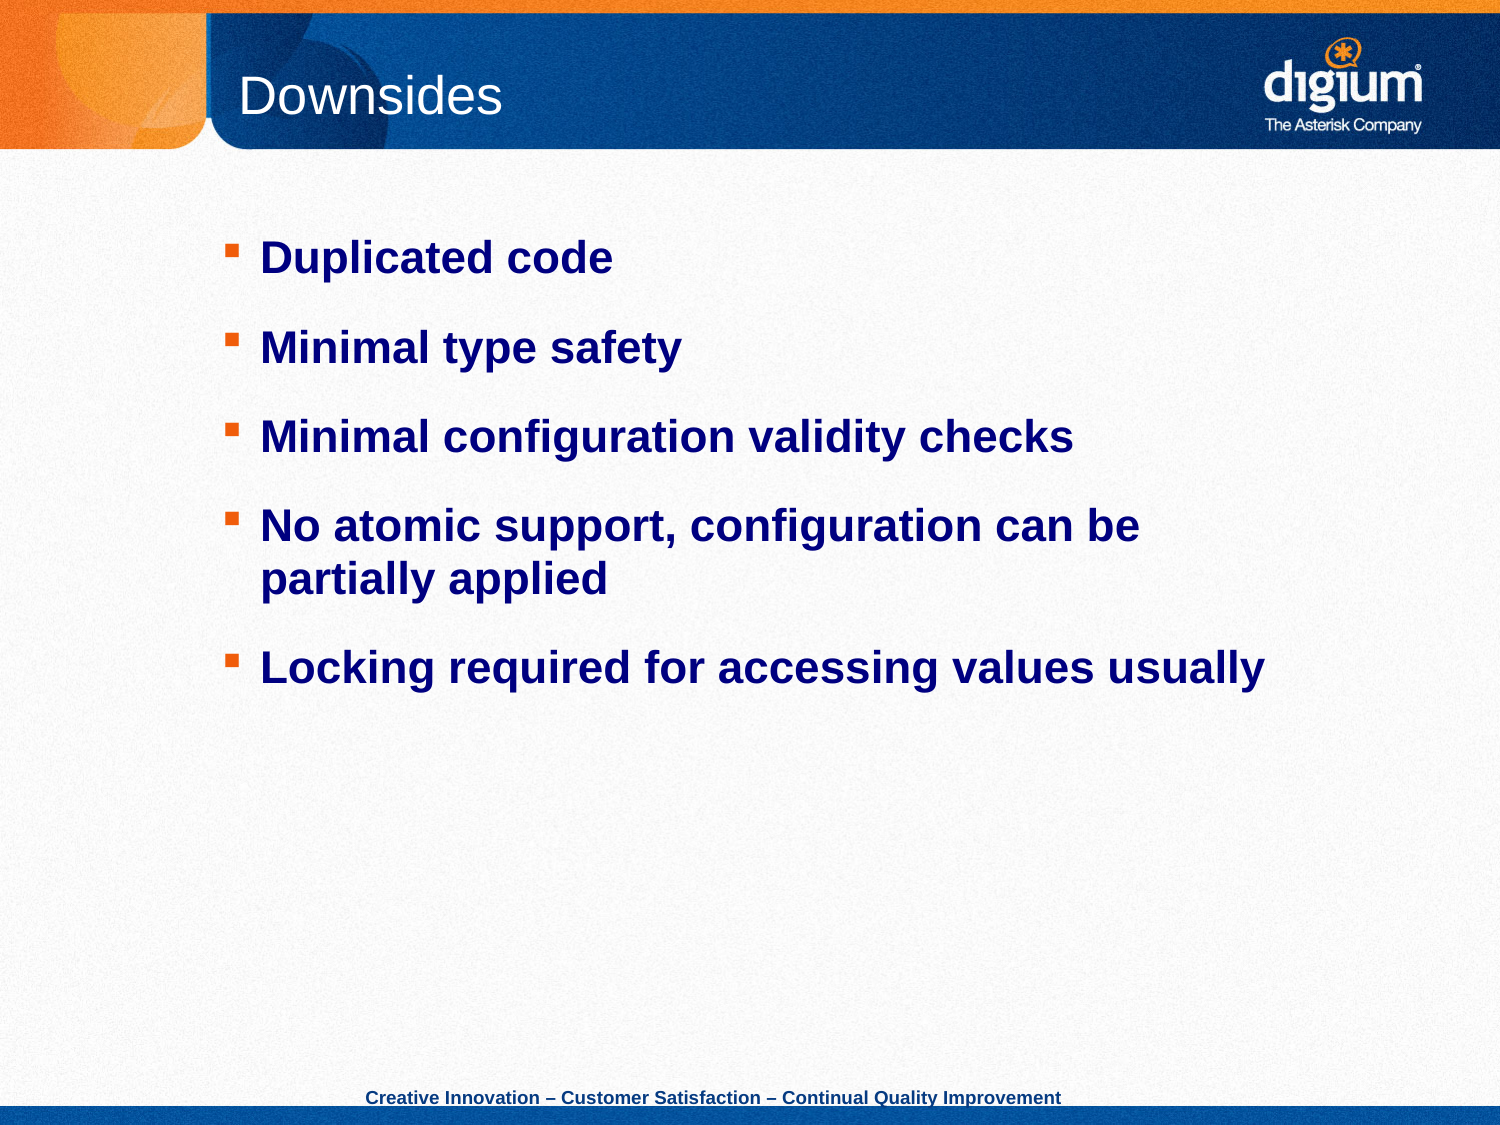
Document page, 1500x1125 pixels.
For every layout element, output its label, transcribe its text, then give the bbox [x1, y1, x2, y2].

title Downsides [238, 27, 1243, 127]
picture [0, 0, 1500, 1125]
list Duplicated code Minimal type safety Minimal configuration validity checks No atomic support, configuration can be partially applied Locking required for accessing values usually [206, 224, 1301, 967]
